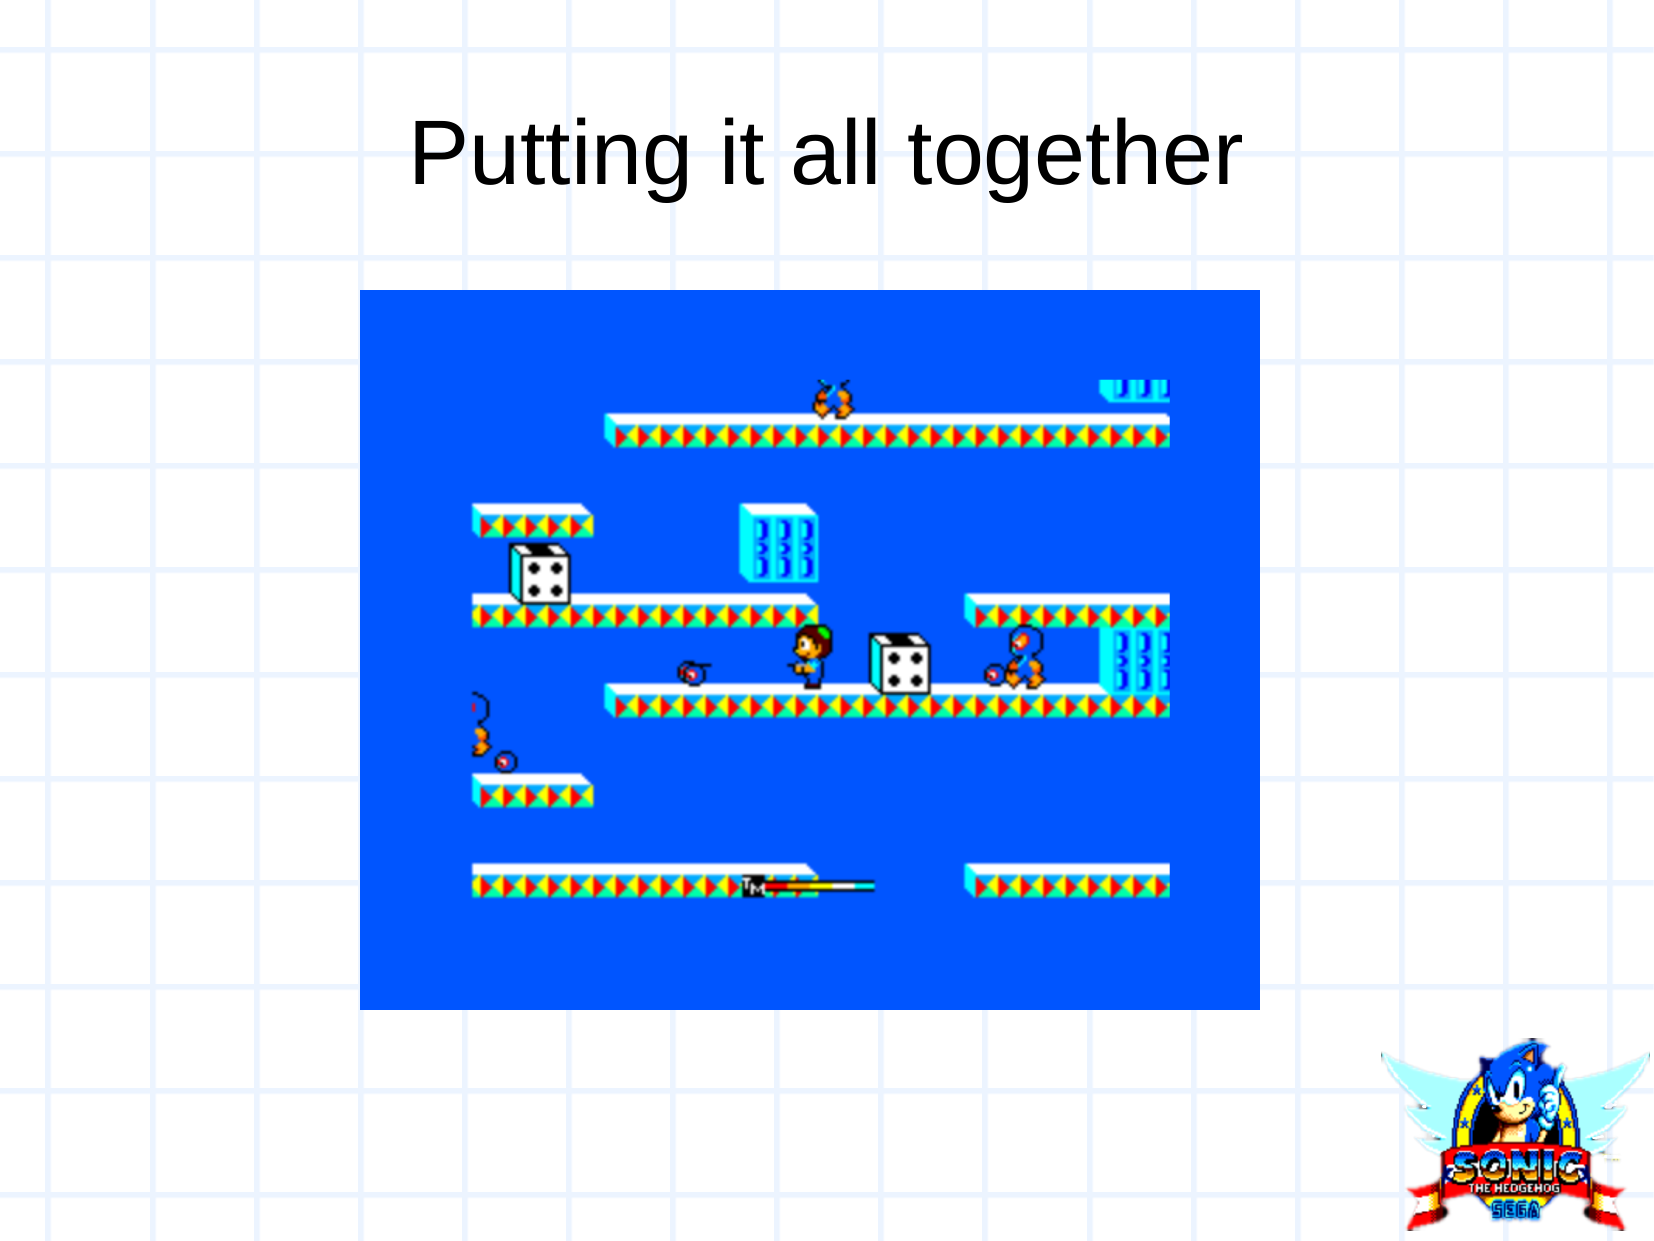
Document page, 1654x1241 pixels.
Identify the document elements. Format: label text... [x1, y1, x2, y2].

picture [0, 0, 1654, 1241]
title Putting it all together [82, 49, 1571, 257]
